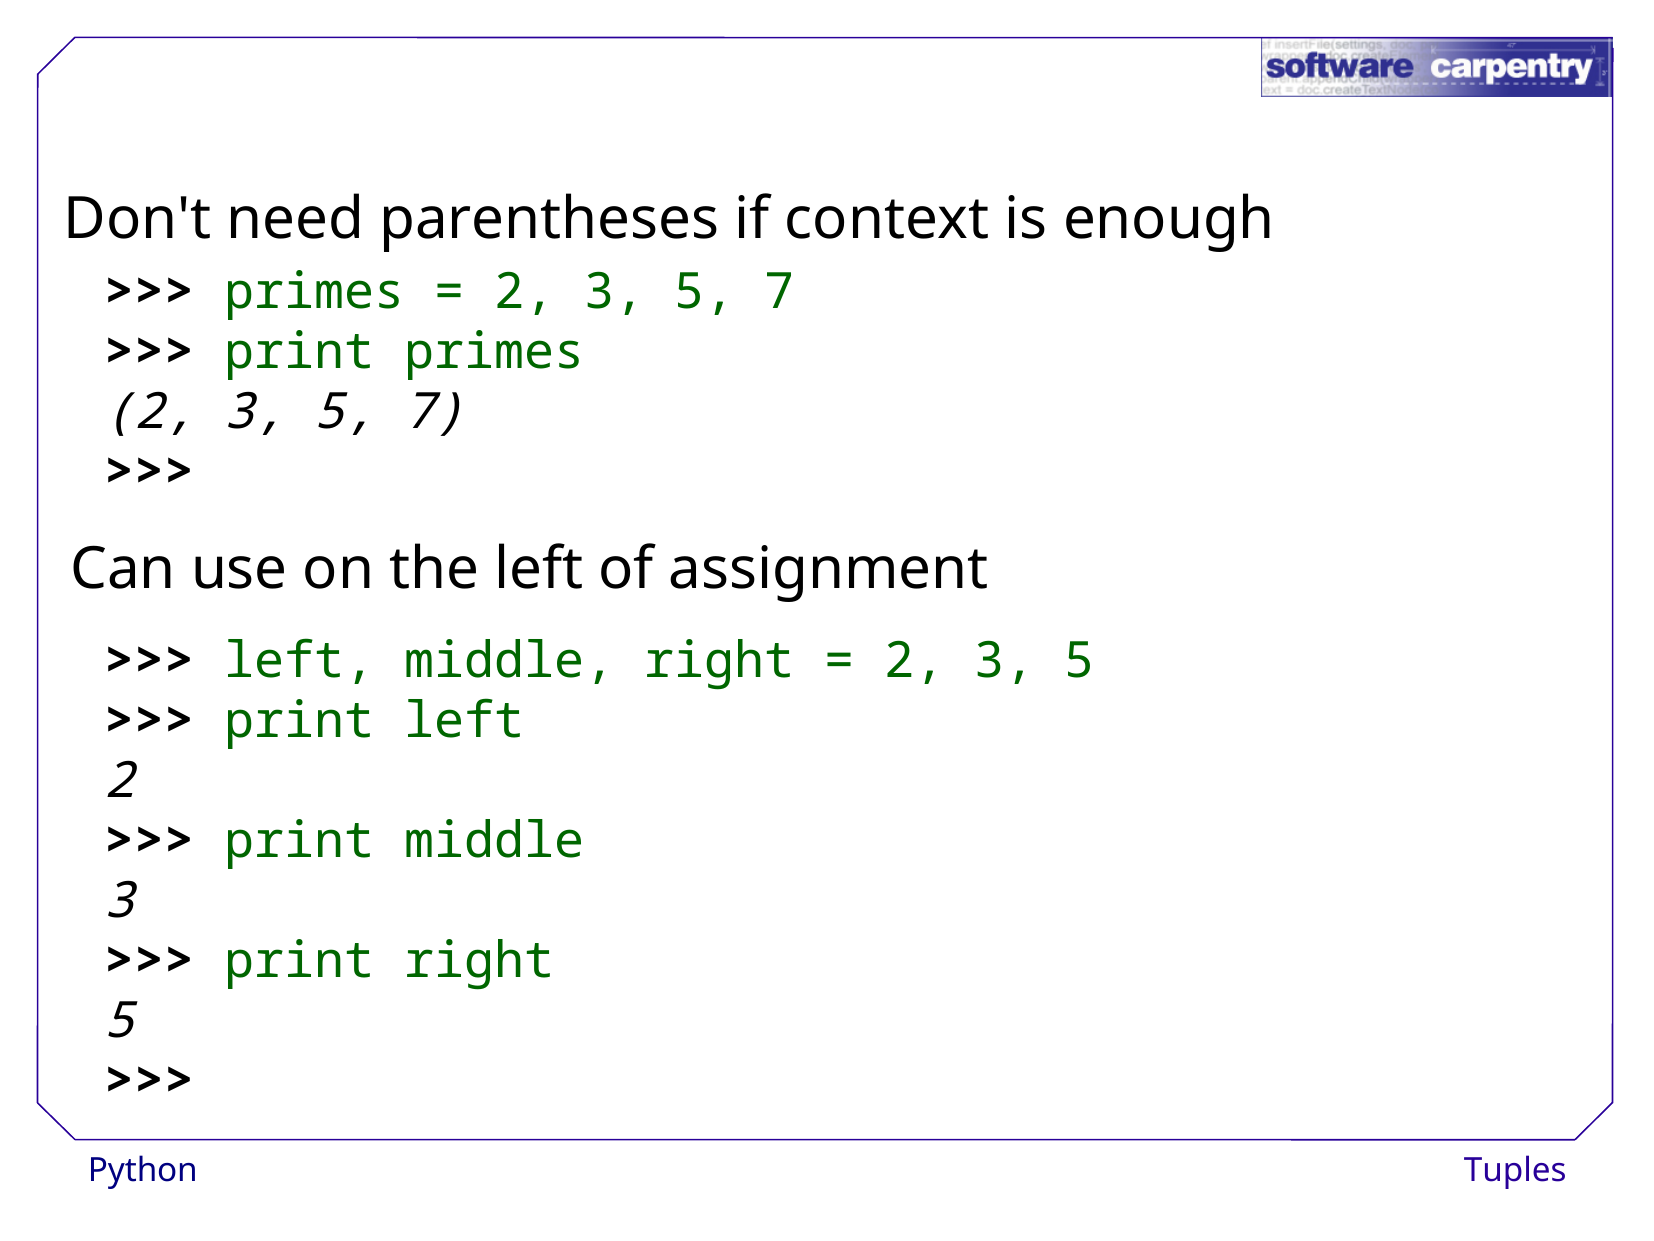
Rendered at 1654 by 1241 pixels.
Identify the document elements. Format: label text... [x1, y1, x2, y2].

picture [1261, 39, 1613, 97]
text_box >>> primes = 2, 3, 5, 7 >>> print primes (2, 3, 5, 7) >>> [89, 251, 1167, 507]
text_box Don't need parentheses if context is enough [49, 138, 1440, 259]
text_box Can use on the left of assignment [55, 487, 1154, 609]
text_box >>> left, middle, right = 2, 3, 5 >>> print left 2 >>> print middle 3 >>> print right 5 >>> [89, 619, 1167, 1121]
